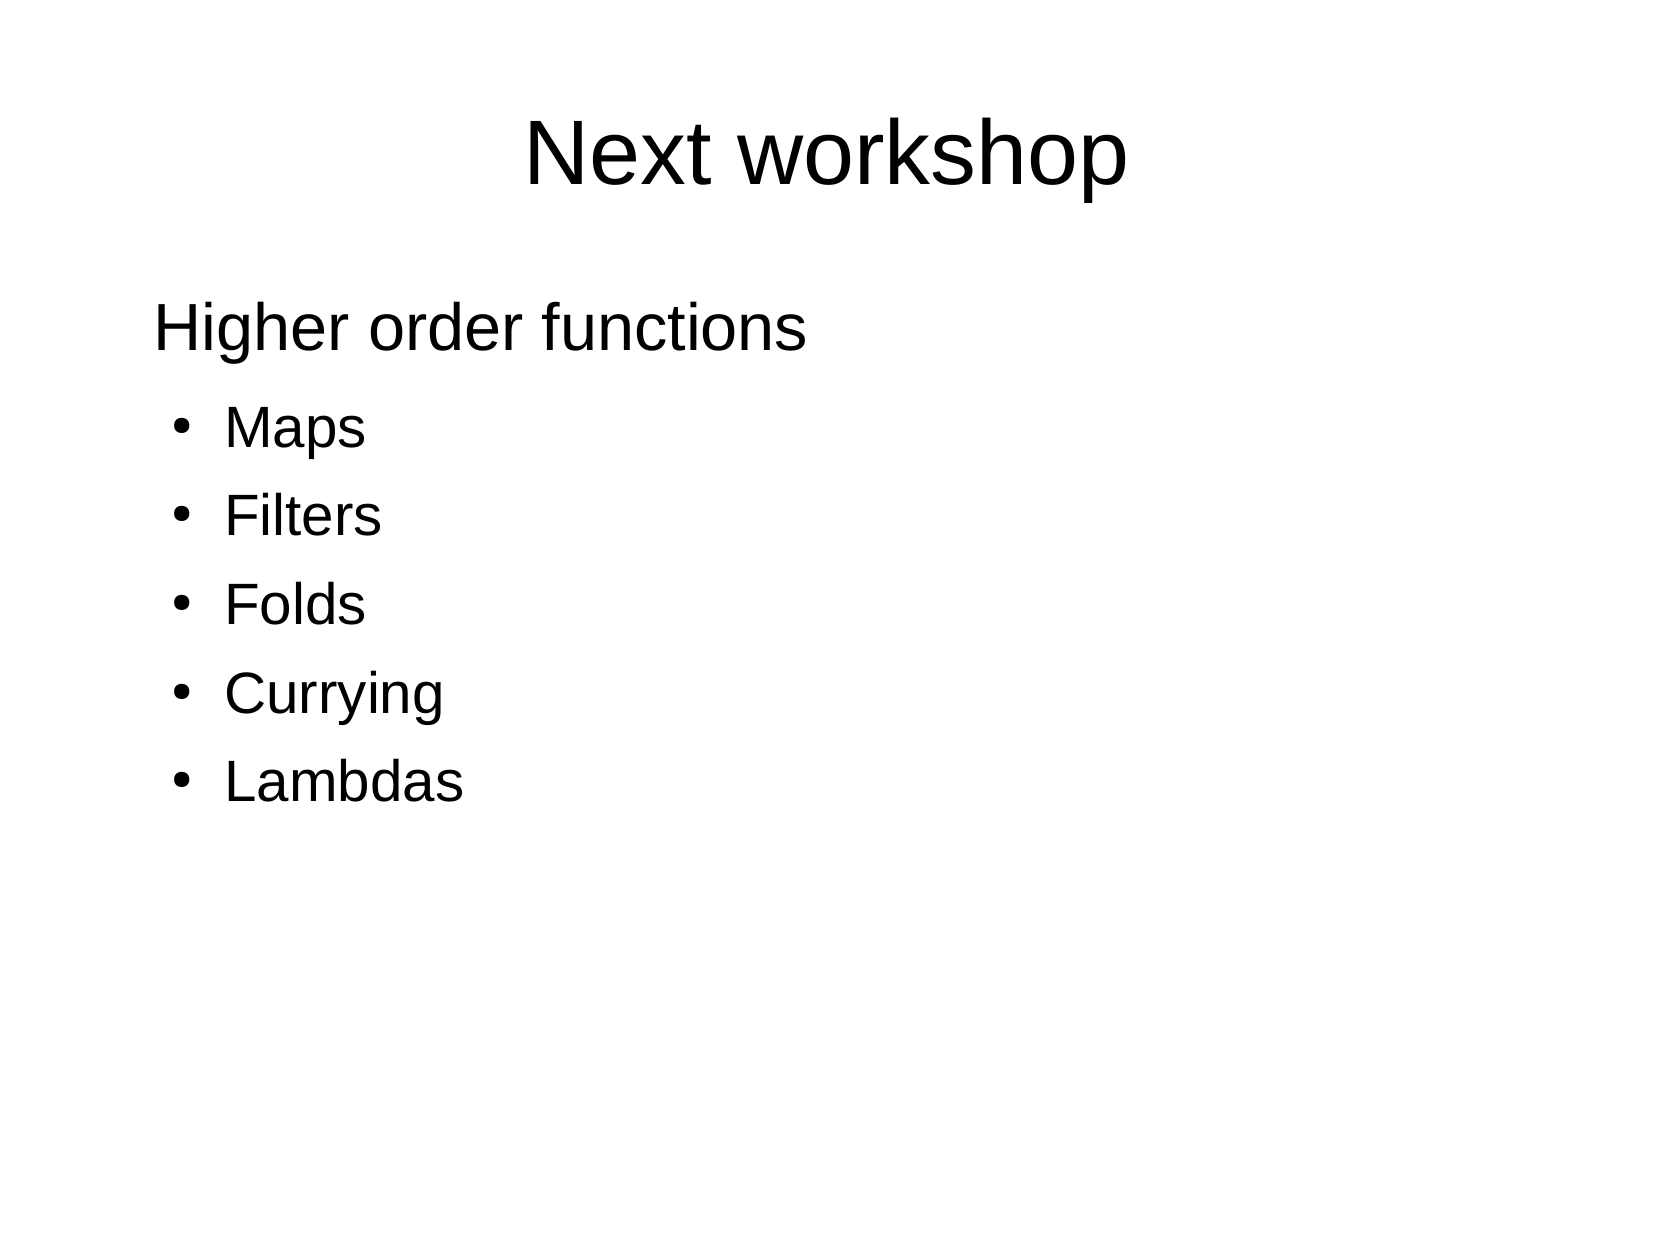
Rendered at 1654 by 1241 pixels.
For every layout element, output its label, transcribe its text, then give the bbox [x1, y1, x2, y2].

list Higher order functions Maps Filters Folds Currying Lambdas [82, 290, 1571, 1094]
title Next workshop [82, 56, 1571, 250]
